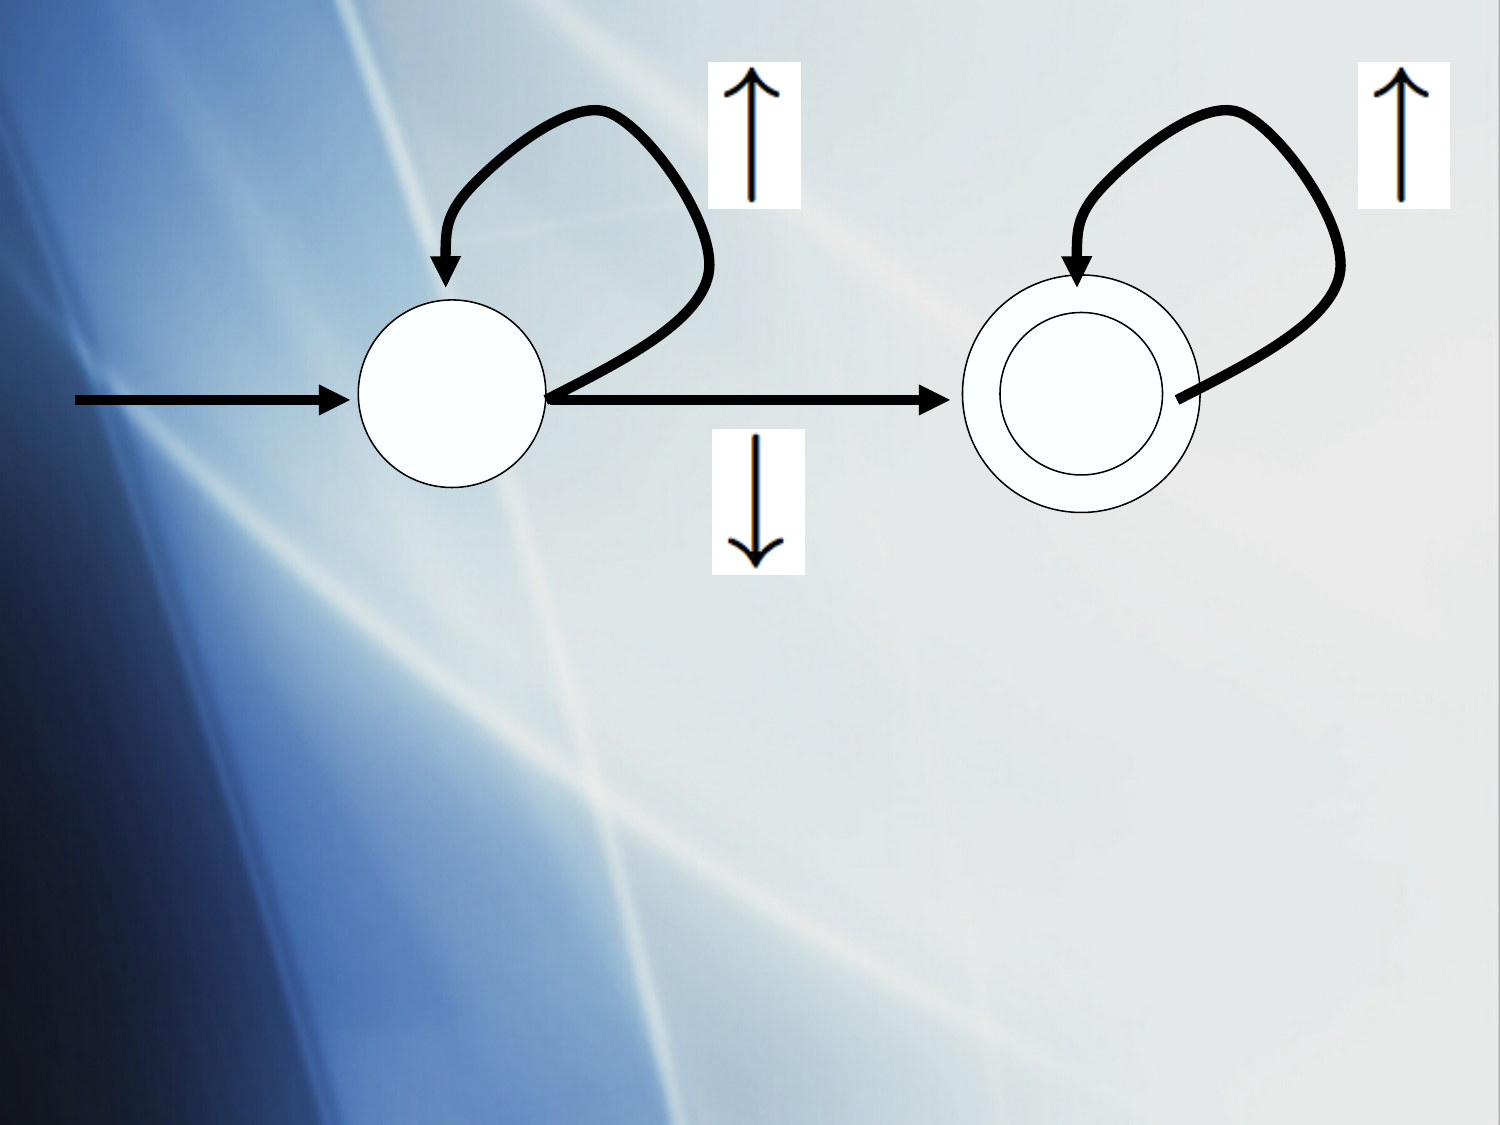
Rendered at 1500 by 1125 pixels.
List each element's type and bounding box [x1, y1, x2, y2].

picture [0, 0, 1500, 1125]
text_box [358, 299, 546, 488]
text_box [962, 275, 1201, 513]
